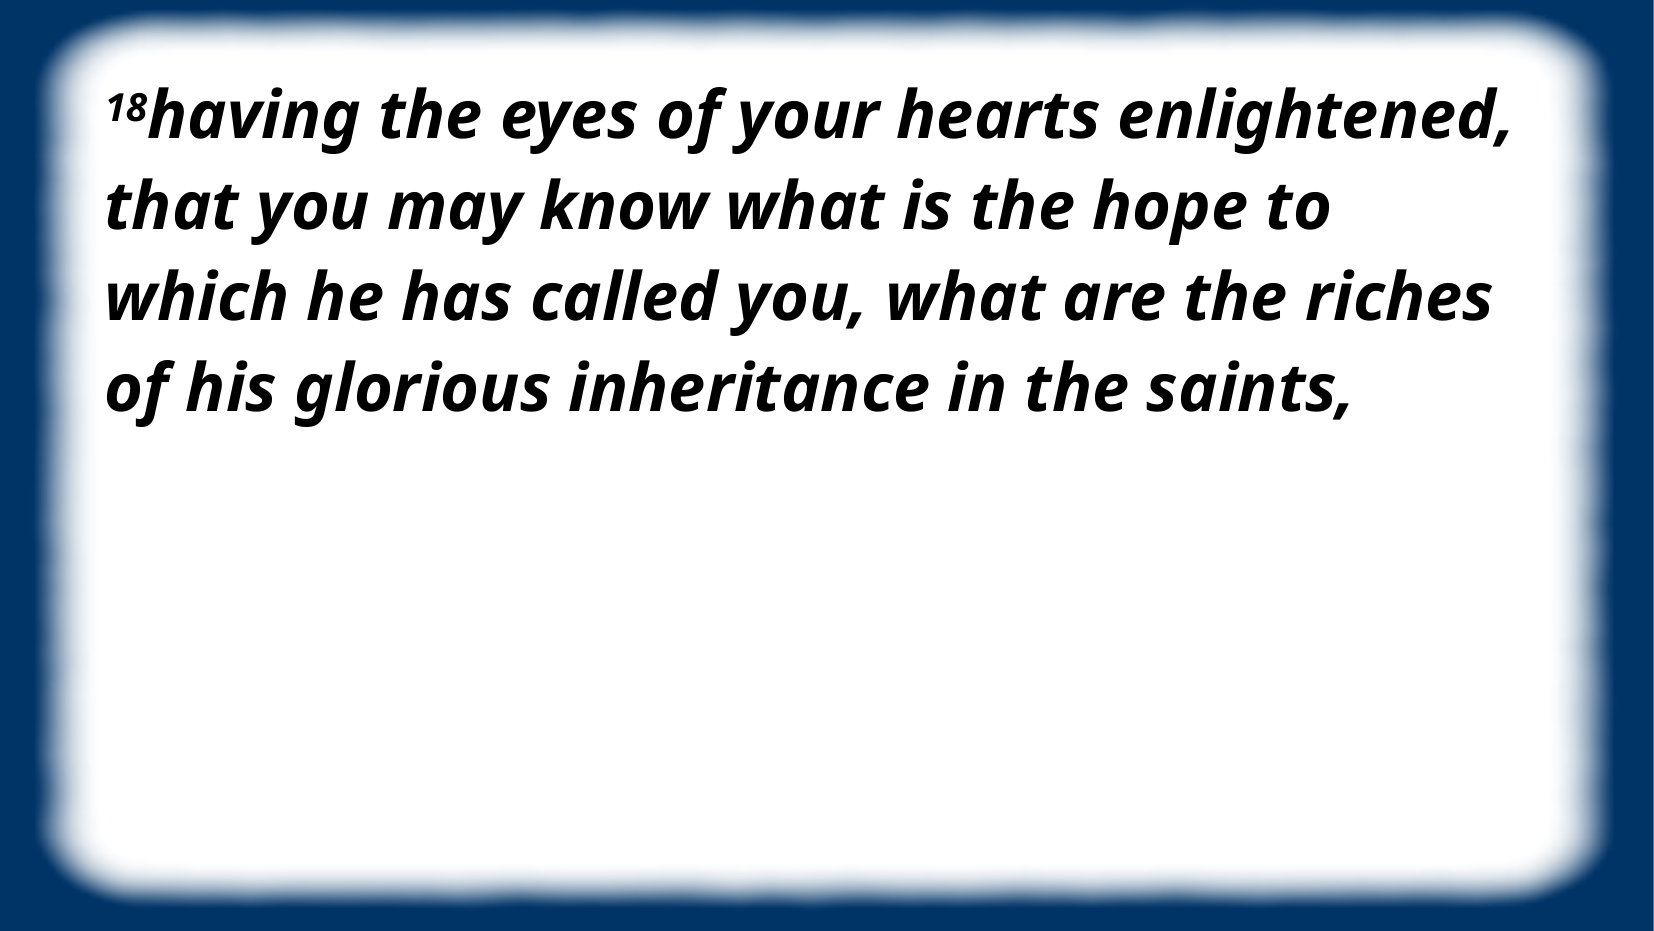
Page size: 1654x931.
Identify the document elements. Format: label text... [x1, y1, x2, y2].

text_box 18having the eyes of your hearts enlightened, that you may know what is the hope to which he has called you, what are the riches of his glorious inheritance in the saints, [90, 60, 1546, 430]
picture [0, 0, 1654, 931]
